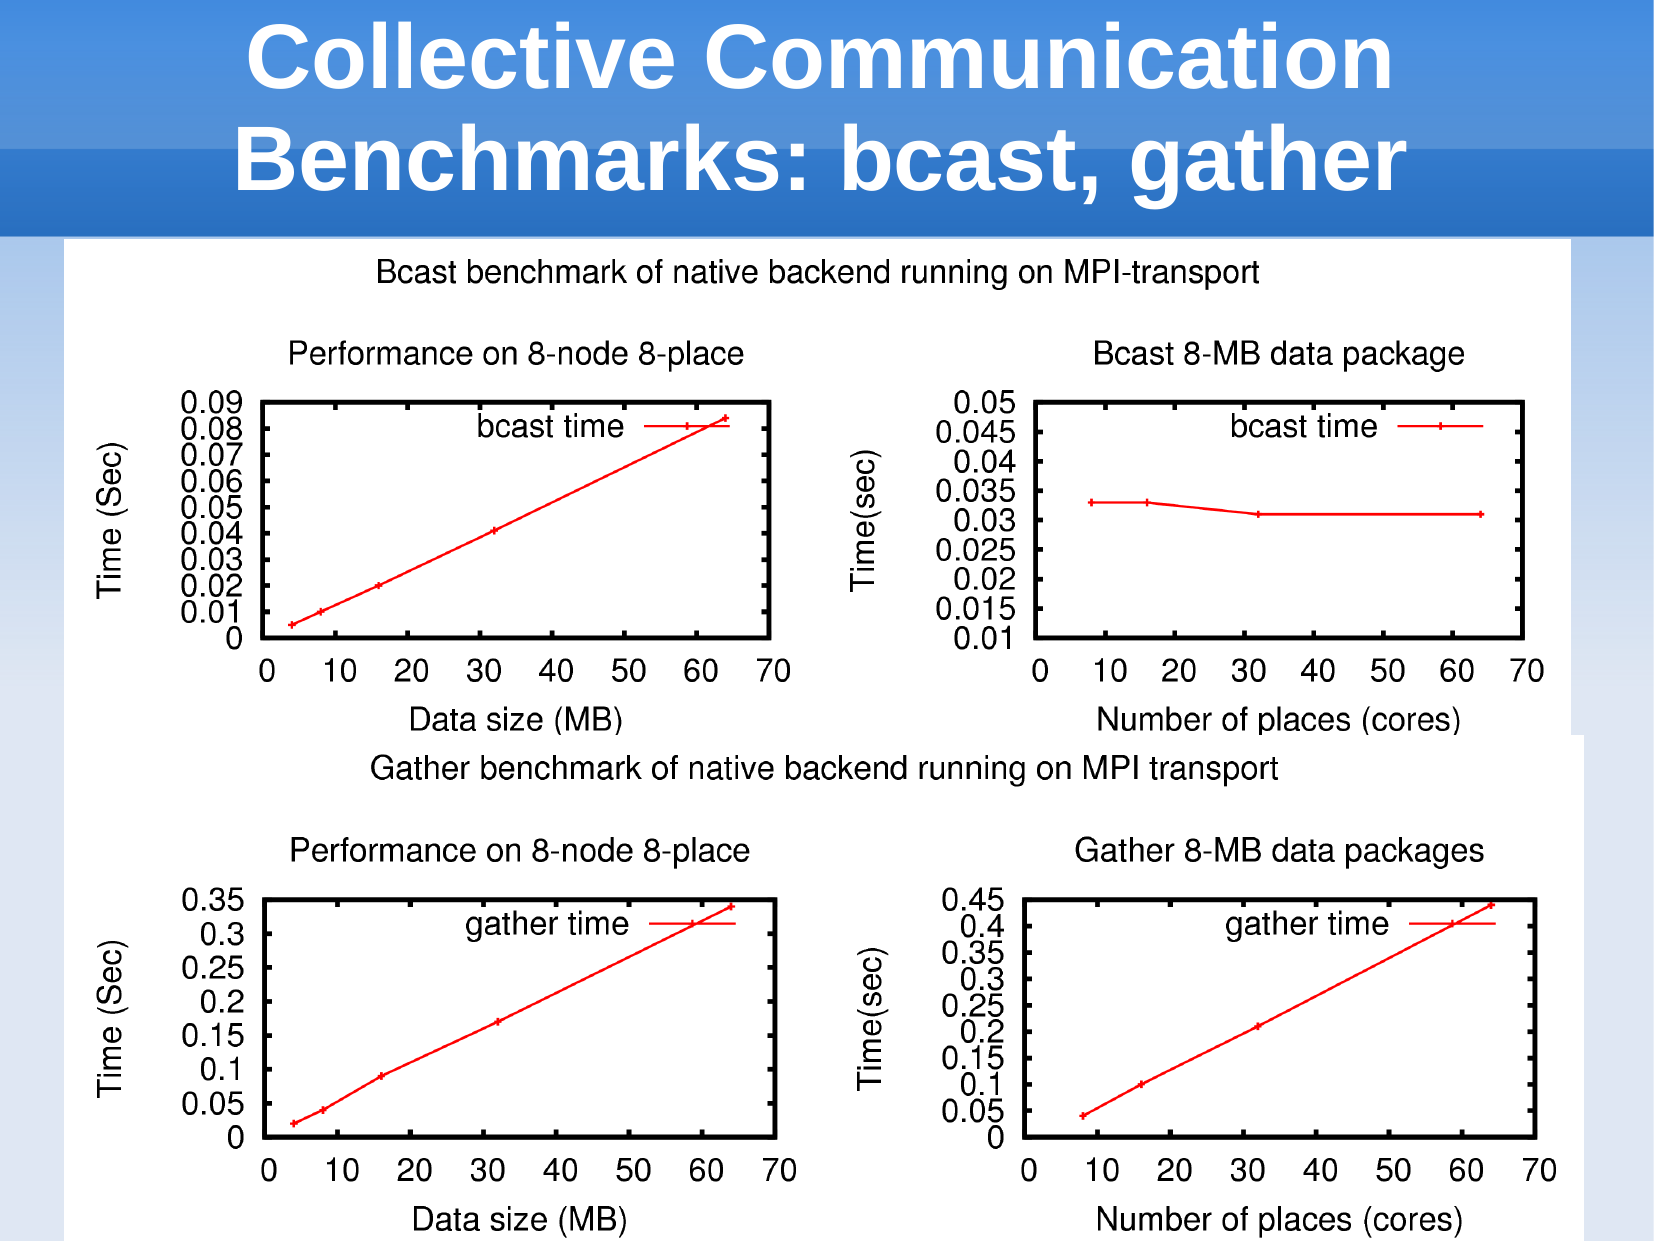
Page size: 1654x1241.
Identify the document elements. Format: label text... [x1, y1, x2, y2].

title Collective Communication Benchmarks: bcast, gather [76, 0, 1565, 208]
picture [64, 239, 1590, 1241]
